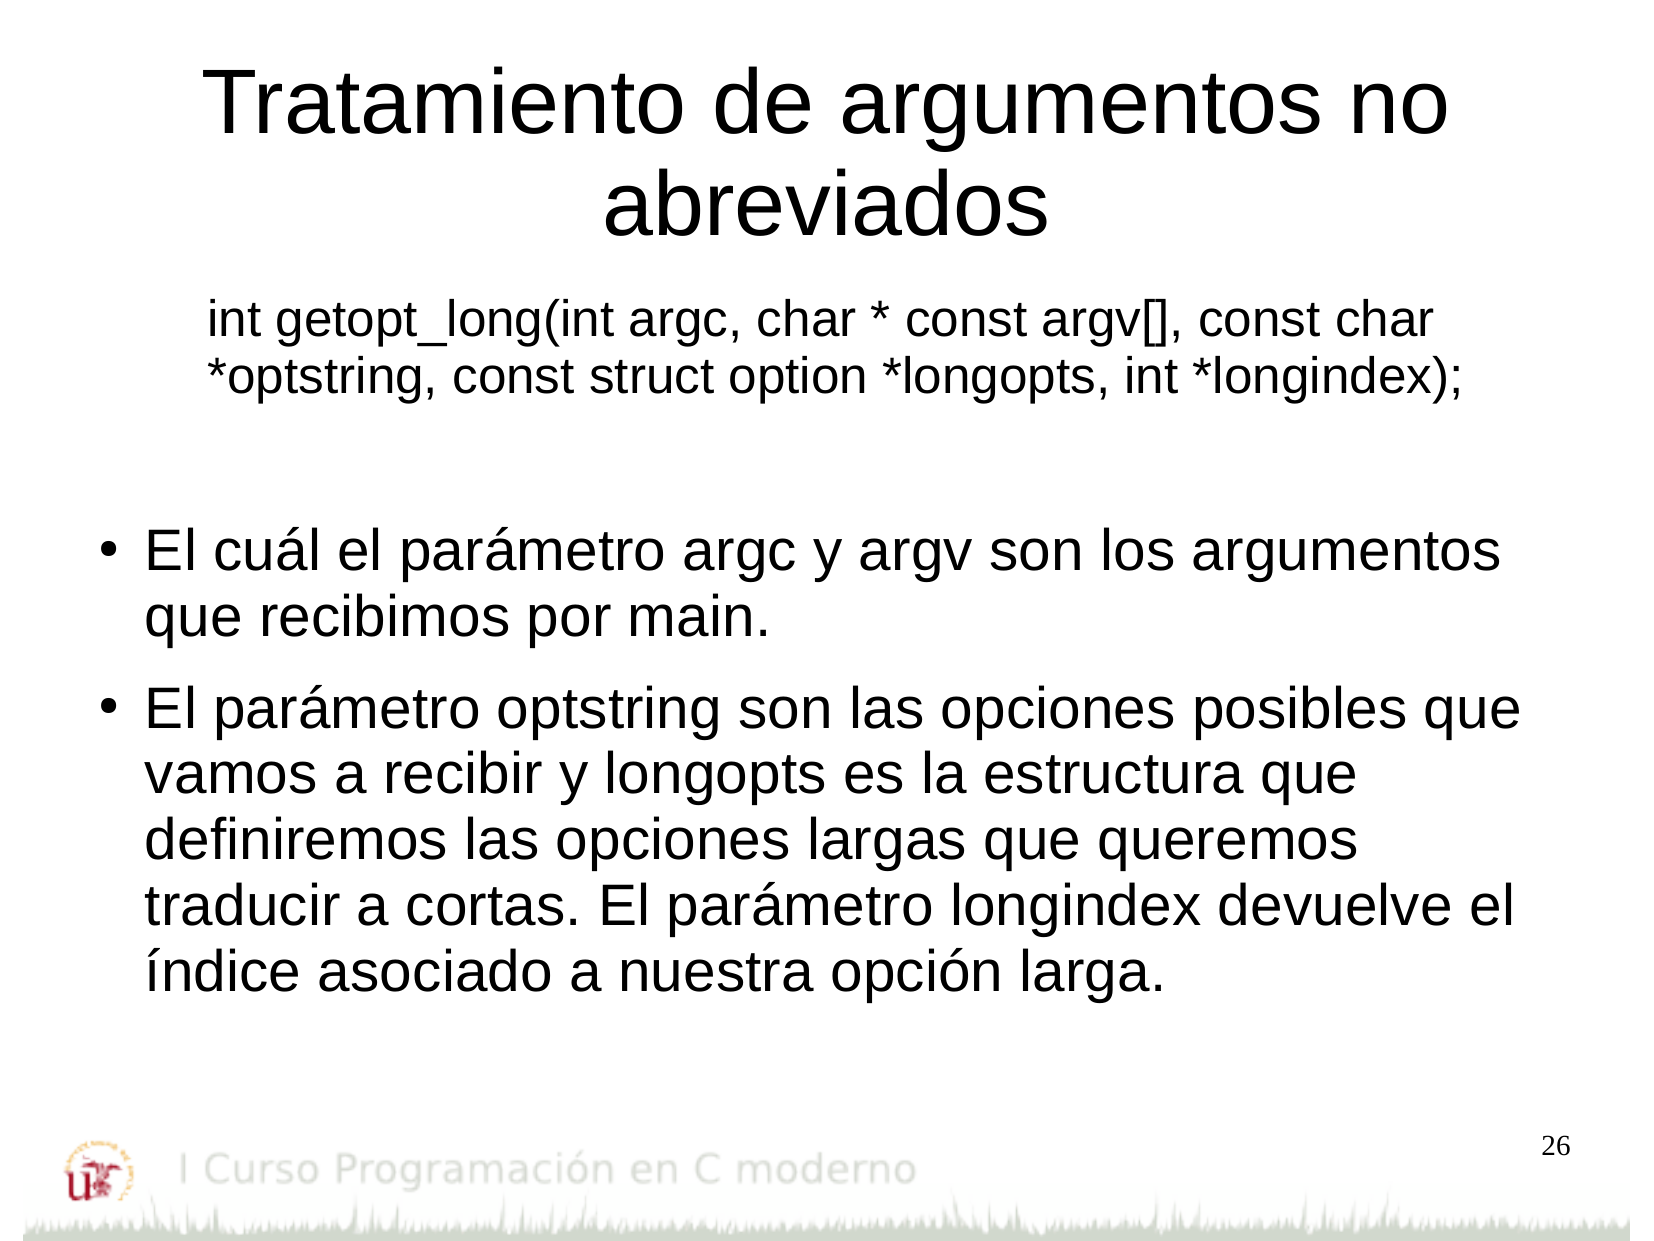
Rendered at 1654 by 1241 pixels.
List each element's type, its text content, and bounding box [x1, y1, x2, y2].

picture [23, 1136, 1630, 1241]
title Tratamiento de argumentos no abreviados [82, 49, 1571, 257]
list int getopt_long(int argc, char * const argv[], const char *optstring, const struct option *longopts, int *longindex); El cuál el parámetro argc y argv son los argumentos que recibimos por main. El parámetro optstring son las opciones posibles que vamos a recibir y longopts es la estructura que definiremos las opciones largas que queremos traducir a cortas. El parámetro longindex devuelve el índice asociado a nuestra opción larga. [82, 290, 1538, 1010]
